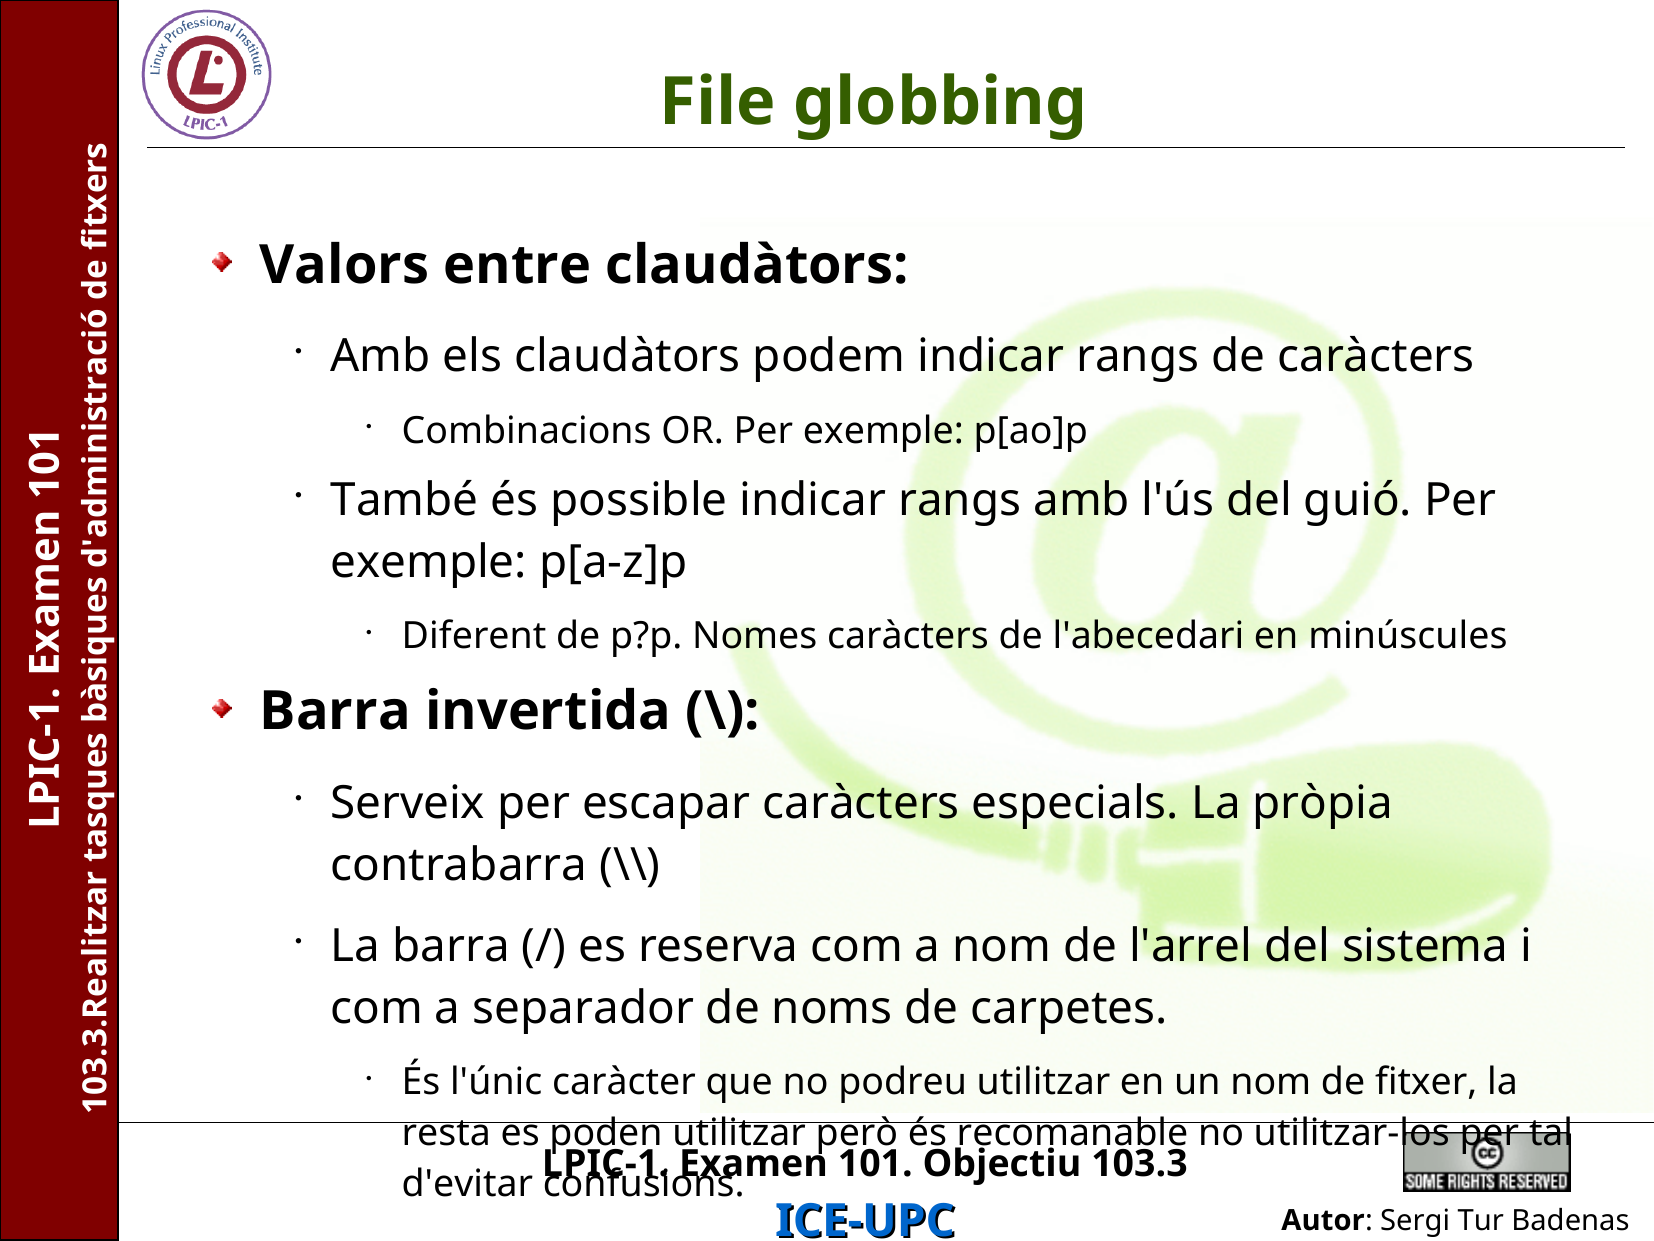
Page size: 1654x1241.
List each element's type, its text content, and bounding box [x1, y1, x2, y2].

picture [700, 217, 1654, 1113]
list Valors entre claudàtors: Amb els claudàtors podem indicar rangs de caràcters Combinacions OR. Per exemple: p[ao]p També és possible indicar rangs amb l'ús del guió. Per exemple: p[a-z]p Diferent de p?p. Nomes caràcters de l'abecedari en minúscules Barra invertida (\): Serveix per escapar caràcters especials. La pròpia contrabarra (\\) La barra (/) es reserva com a nom de l'arrel del sistema i com a separador de noms de carpetes. És l'únic caràcter que no podreu utilitzar en un nom de fitxer, la resta es poden utilitzar però és recomanable no utilitzar-los per tal d'evitar confusions. [118, 225, 1607, 1190]
picture [135, 5, 277, 56]
title File globbing [129, 56, 1619, 141]
